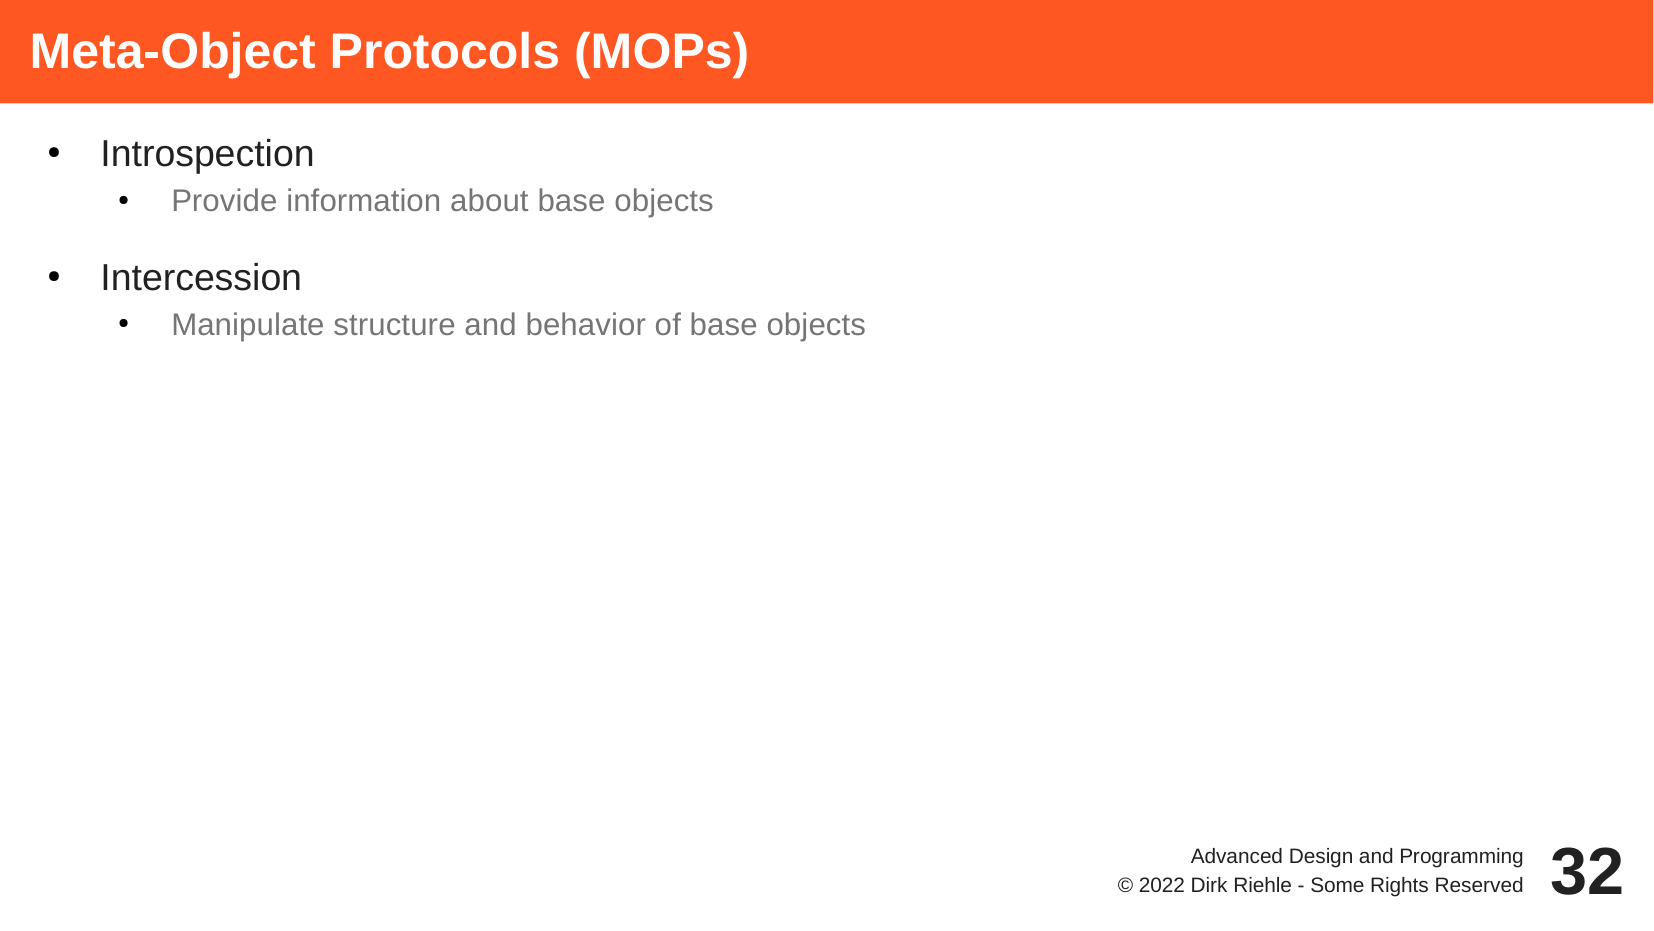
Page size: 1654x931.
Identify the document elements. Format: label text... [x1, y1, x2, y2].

list Introspection Provide information about base objects Intercession Manipulate structure and behavior of base objects [29, 132, 1625, 813]
title Meta-Object Protocols (MOPs) [0, 0, 1654, 104]
